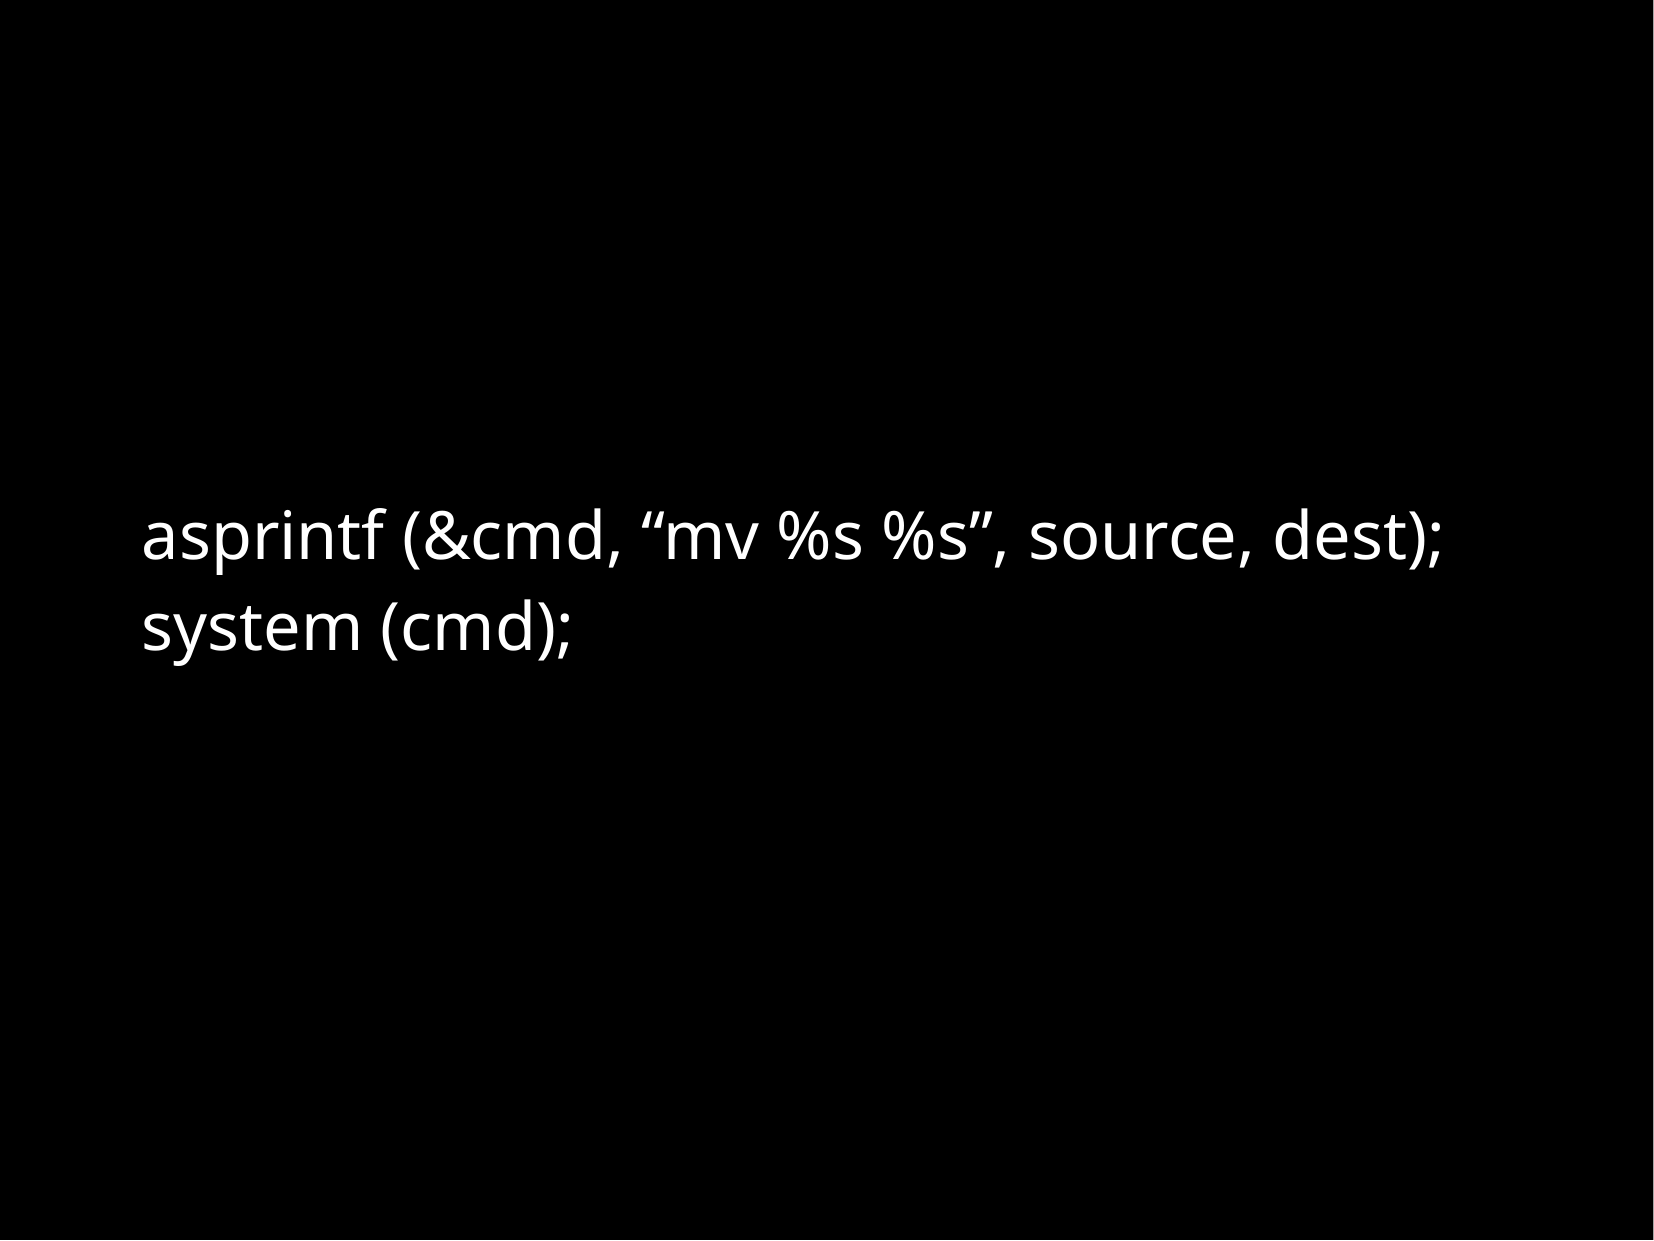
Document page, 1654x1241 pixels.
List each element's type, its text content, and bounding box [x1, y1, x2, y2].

subtitle asprintf (&cmd, “mv %s %s”, source, dest); system (cmd); [82, 56, 1571, 1102]
